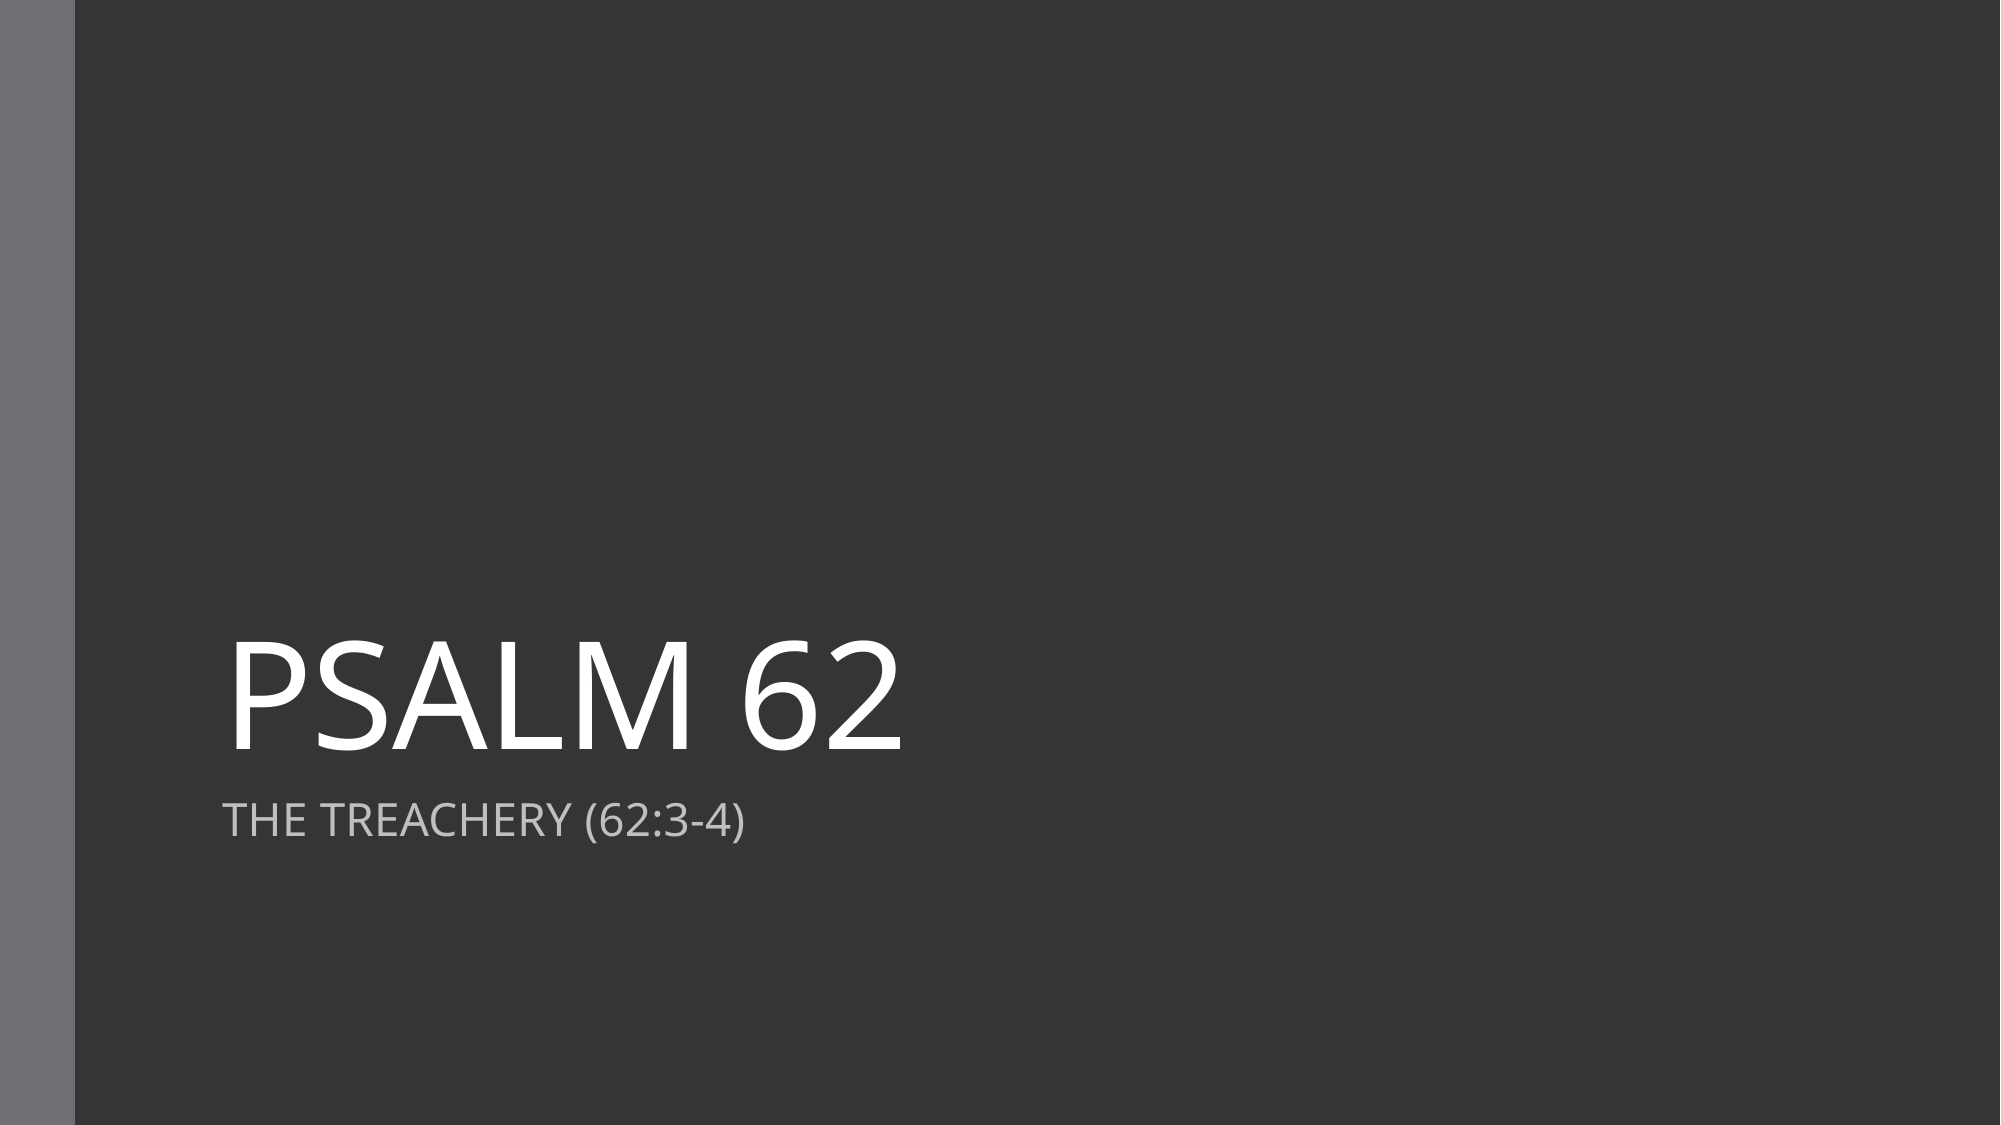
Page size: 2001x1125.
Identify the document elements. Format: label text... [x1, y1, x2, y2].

subtitle THE TREACHERY (62:3-4) [206, 787, 1752, 1066]
title PSALM 62 [206, 124, 1752, 787]
